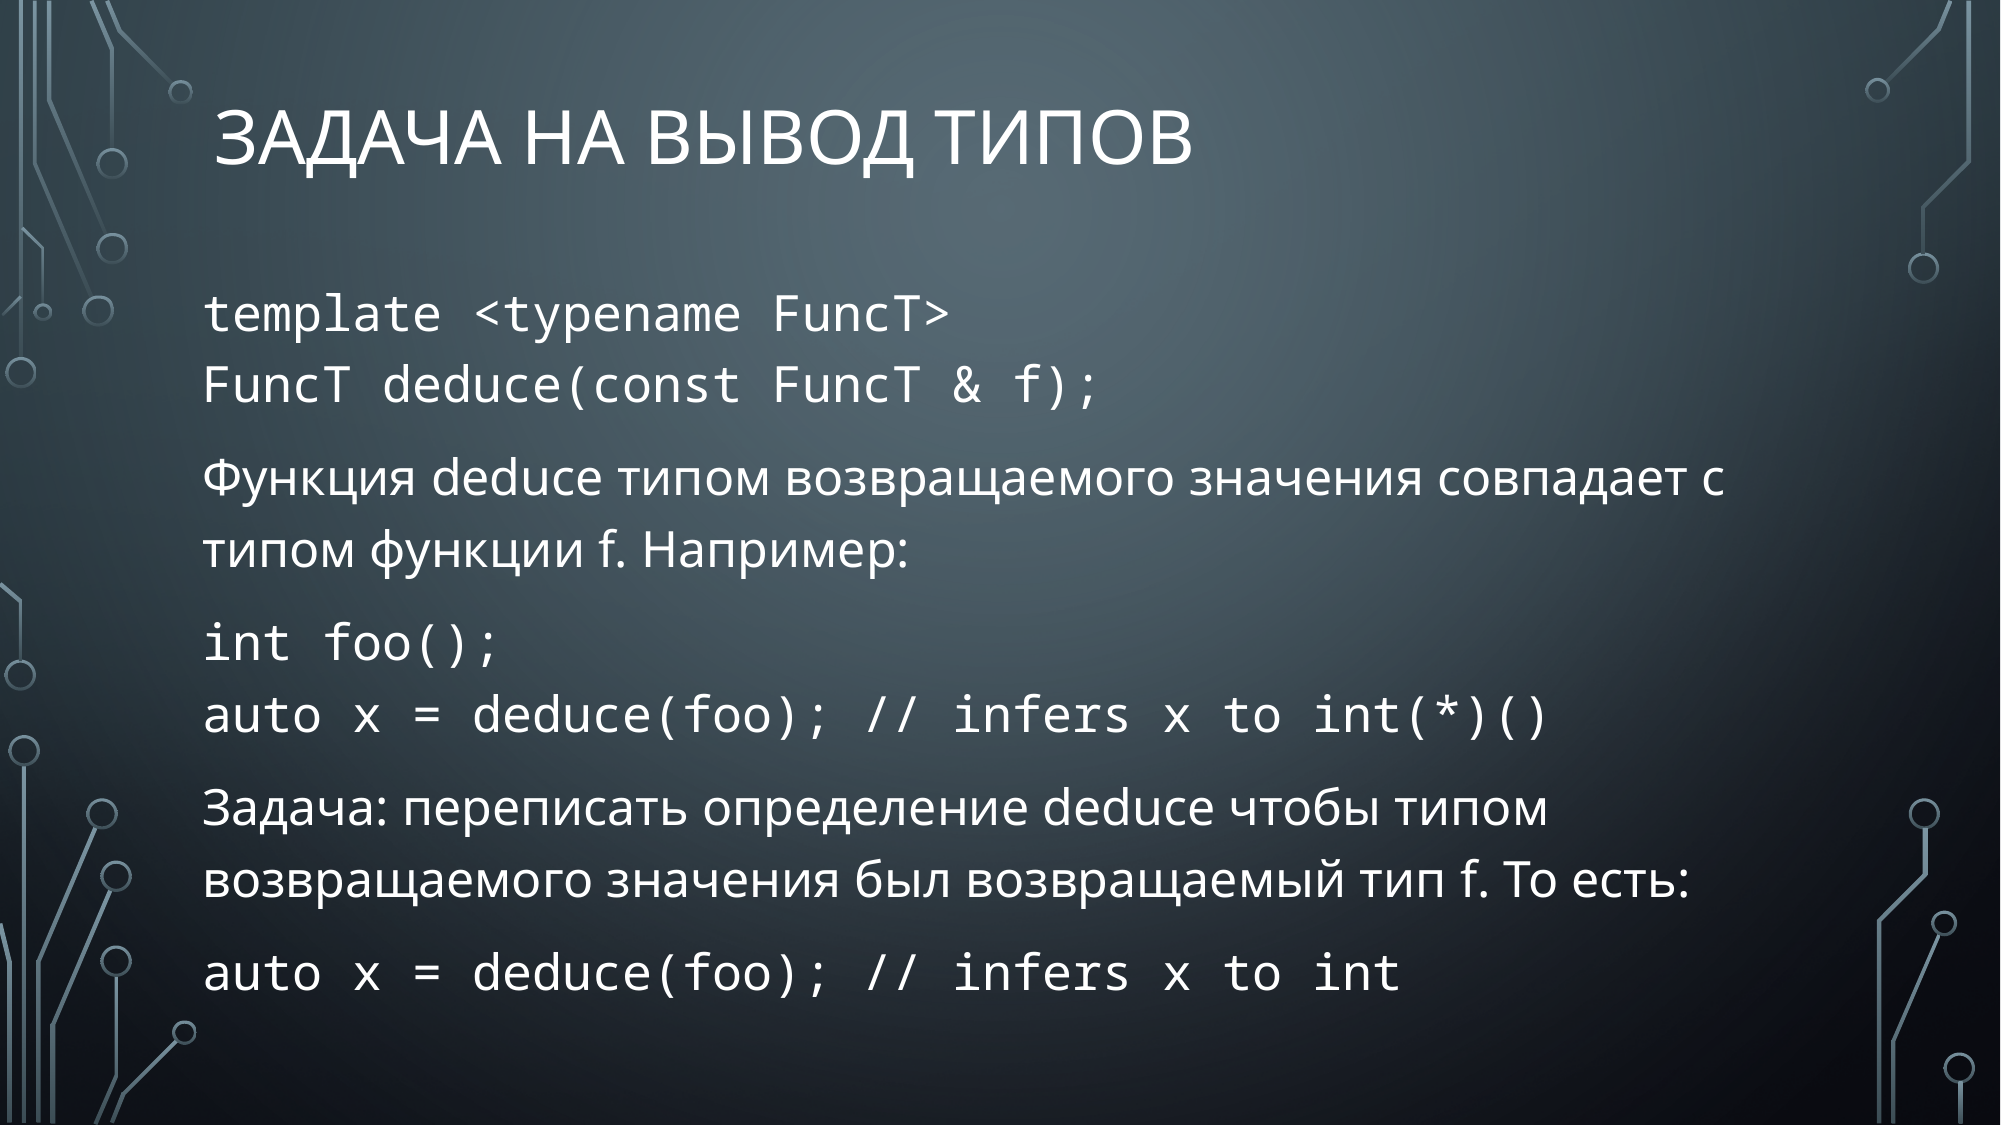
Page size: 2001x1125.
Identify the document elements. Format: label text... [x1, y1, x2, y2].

list template <typename FuncT> FuncT deduce(const FuncT & f); Функция deduce типом возвращаемого значения совпадает с типом функции f. Например: int foo(); auto x = deduce(foo); // infers x to int(*)() Задача: переписать определение deduce чтобы типом возвращаемого значения был возвращаемый тип f. То есть: auto x = deduce(foo); // infers x to int [187, 261, 1813, 1040]
title Задача на вывод типов [199, 18, 1825, 262]
